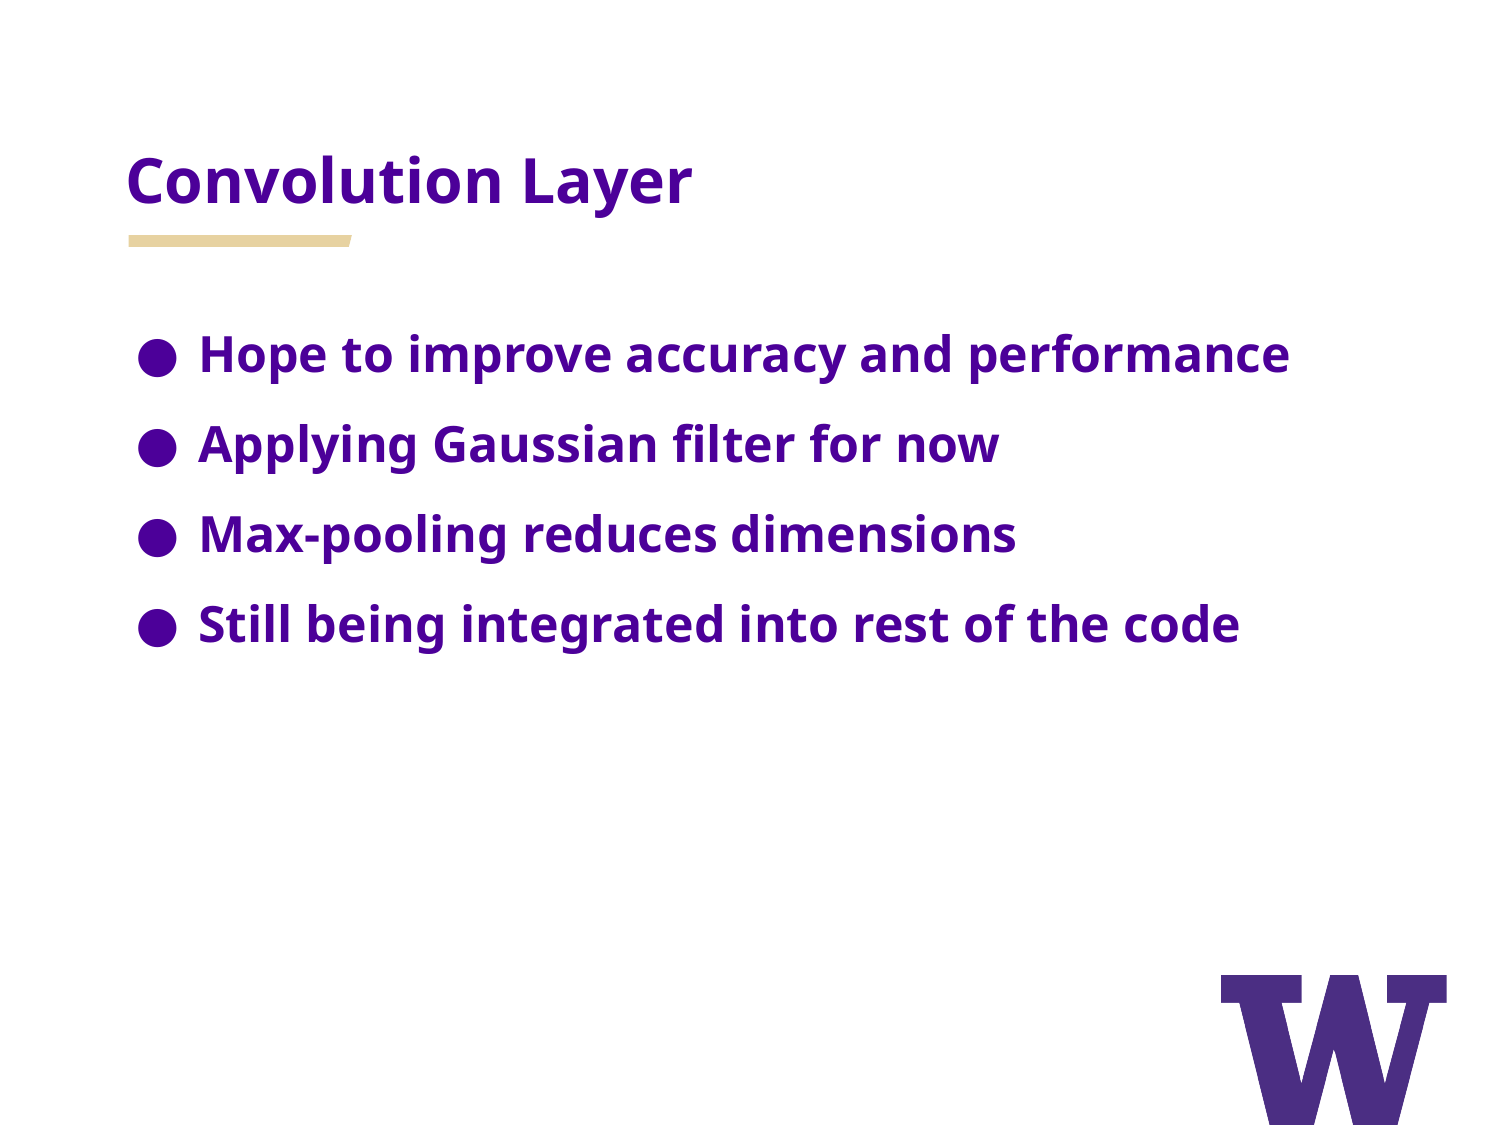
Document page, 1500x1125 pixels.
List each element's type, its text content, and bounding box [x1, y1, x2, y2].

picture [128, 235, 352, 247]
title Convolution Layer [110, 60, 1453, 224]
picture [1221, 975, 1447, 1125]
list Hope to improve accuracy and performance Applying Gaussian filter for now Max-pooling reduces dimensions Still being integrated into rest of the code [108, 284, 1453, 944]
